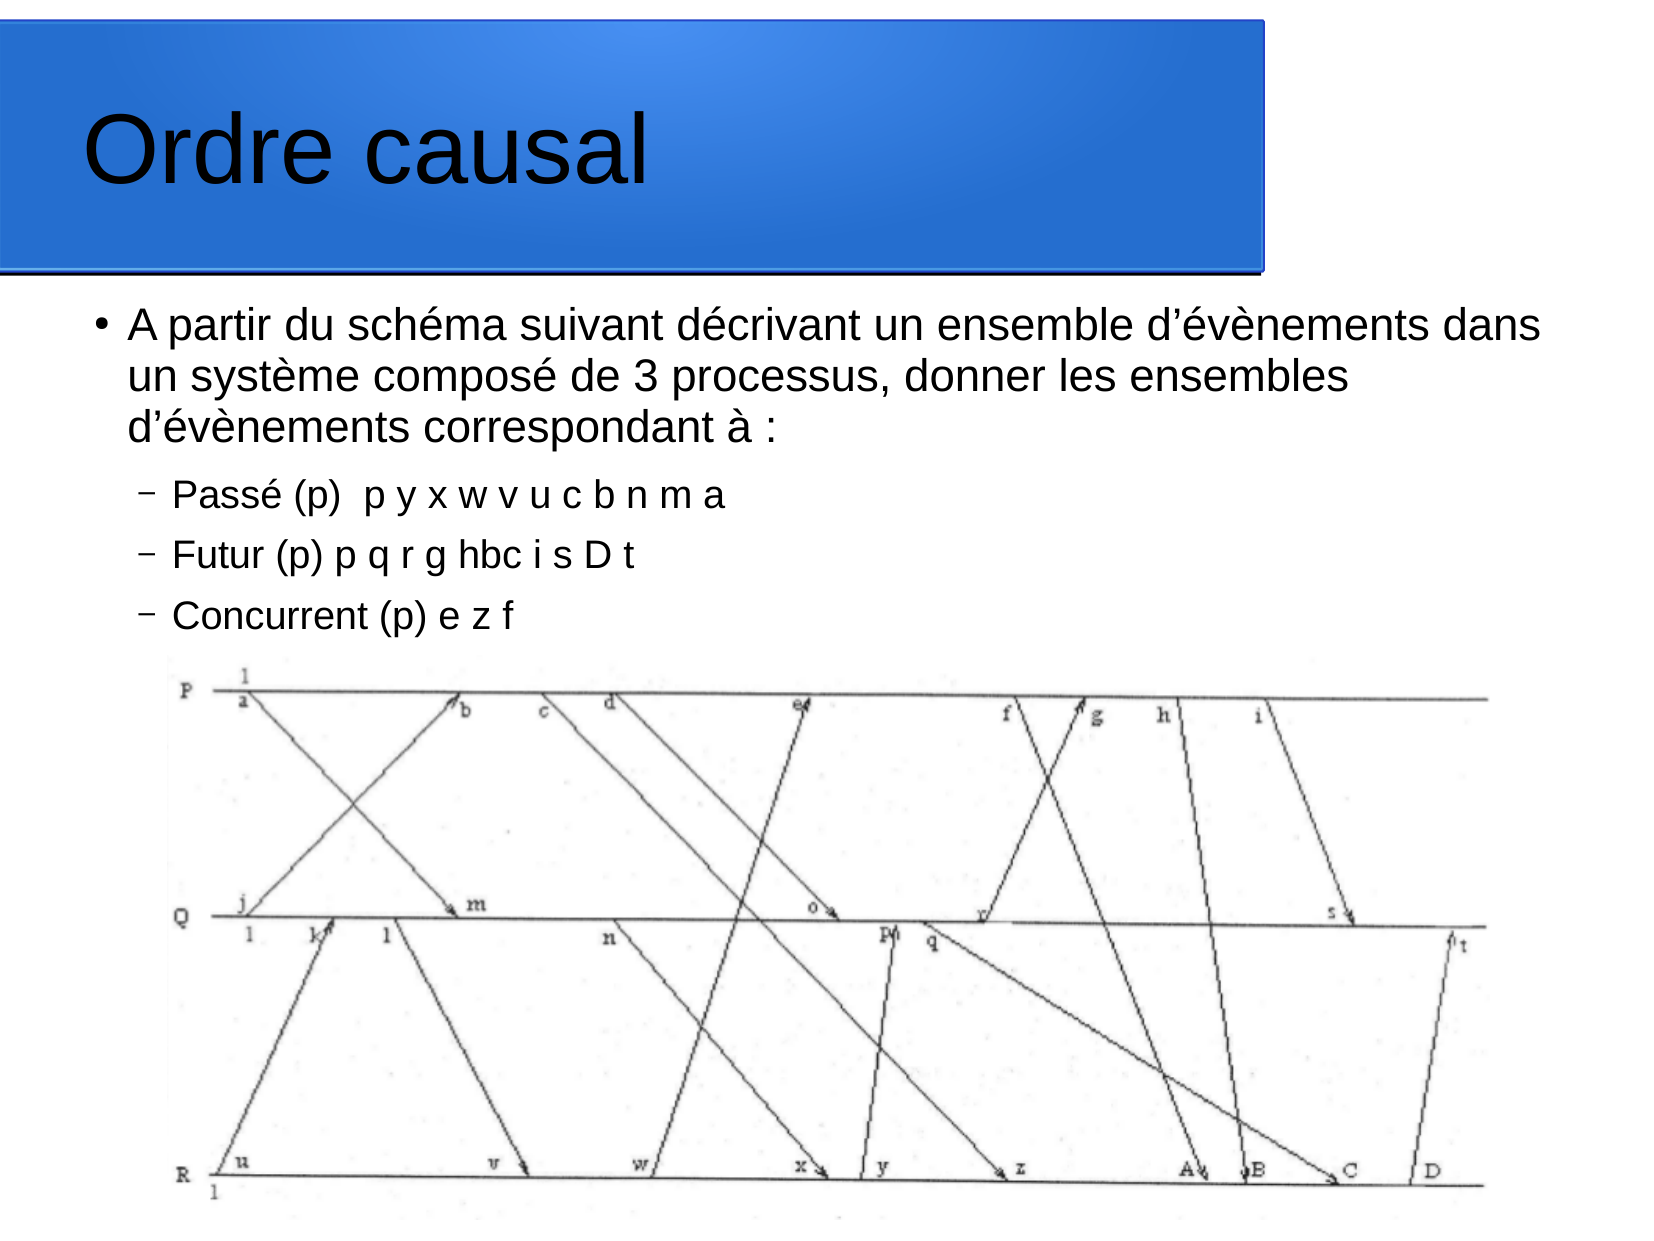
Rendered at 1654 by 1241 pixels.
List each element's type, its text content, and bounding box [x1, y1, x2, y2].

picture [167, 655, 1490, 1220]
list A partir du schéma suivant décrivant un ensemble d’évènements dans un système composé de 3 processus, donner les ensembles d’évènements correspondant à : Passé (p) p y x w v u c b n m a Futur (p) p q r g hbc i s D t Concurrent (p) e z f [82, 299, 1571, 643]
title Ordre causal [82, 47, 1235, 252]
